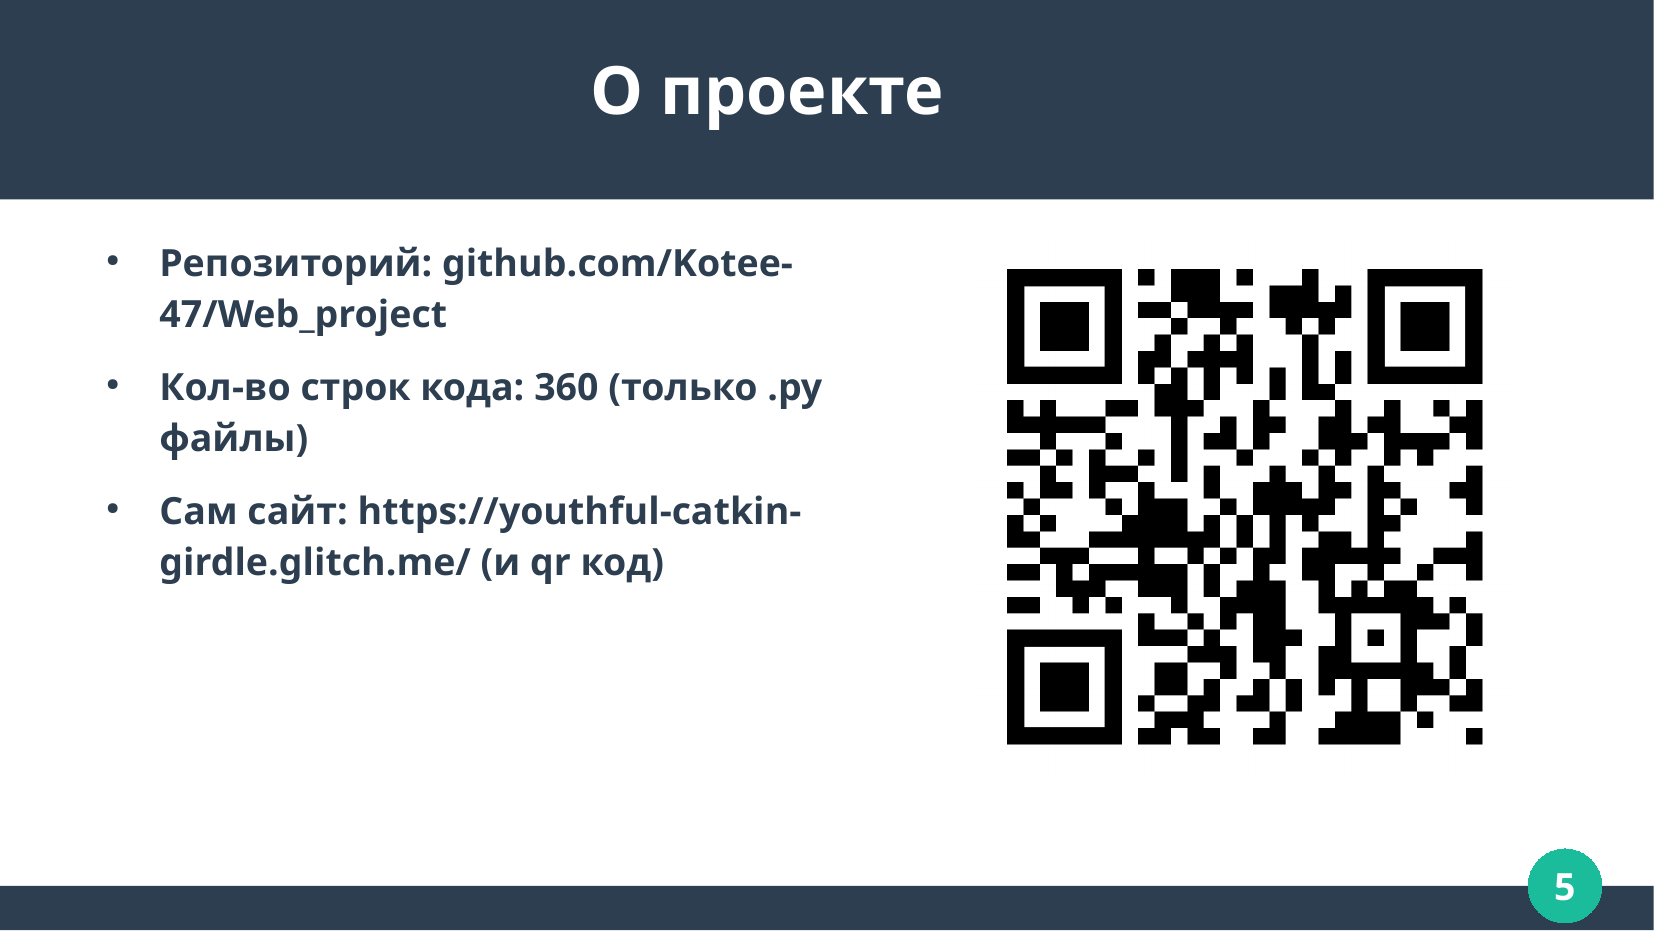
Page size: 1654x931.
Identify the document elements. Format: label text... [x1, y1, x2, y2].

title О проекте [590, 29, 1123, 148]
picture [974, 236, 1515, 777]
list Репозиторий: github.com/Kotee-47/Web_project Кол-во строк кода: 360 (только .py файлы) Сам сайт: https://youthful-catkin-girdle.glitch.me/ (и qr код) [88, 236, 857, 857]
